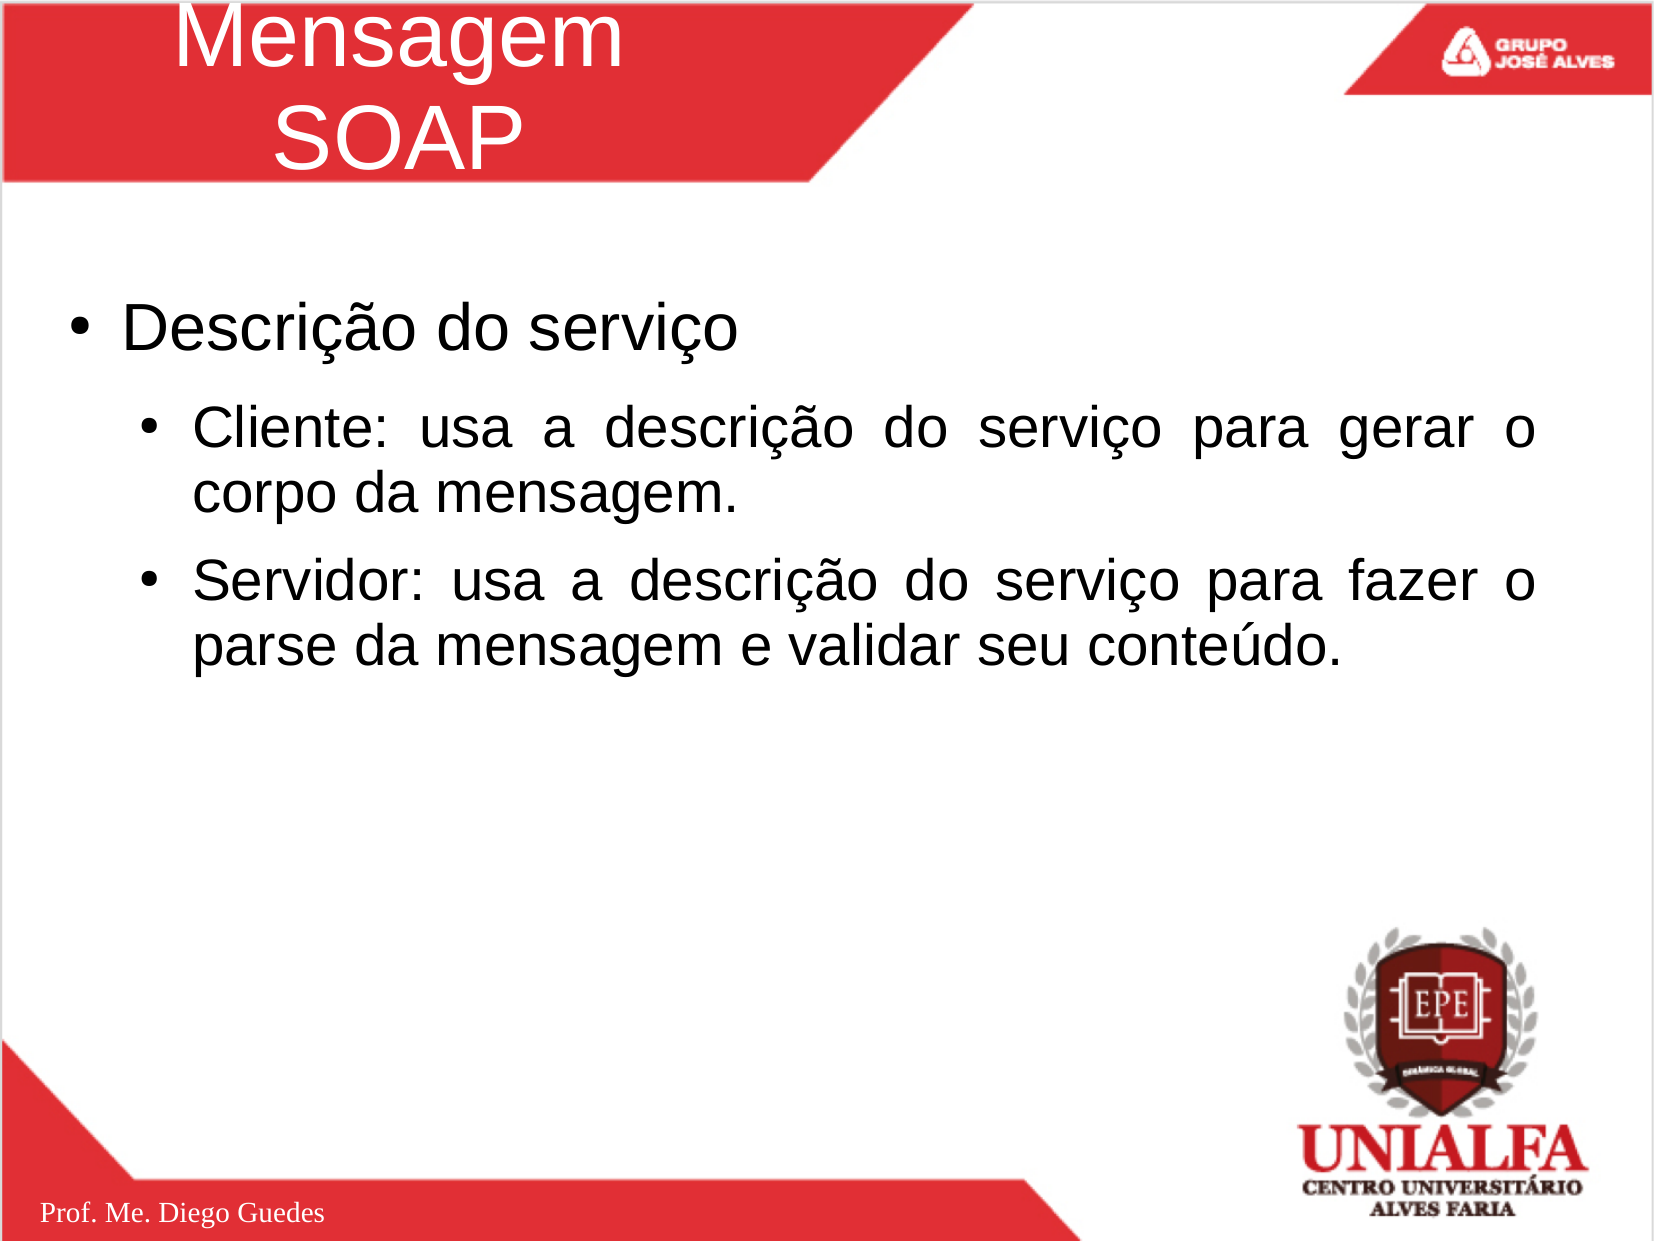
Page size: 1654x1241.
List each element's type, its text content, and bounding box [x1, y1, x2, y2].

title Mensagem SOAP [82, 0, 716, 189]
list Descrição do serviço Cliente: usa a descrição do serviço para gerar o corpo da mensagem. Servidor: usa a descrição do serviço para fazer o parse da mensagem e validar seu conteúdo. [50, 290, 1539, 1109]
picture [0, 0, 1654, 1241]
